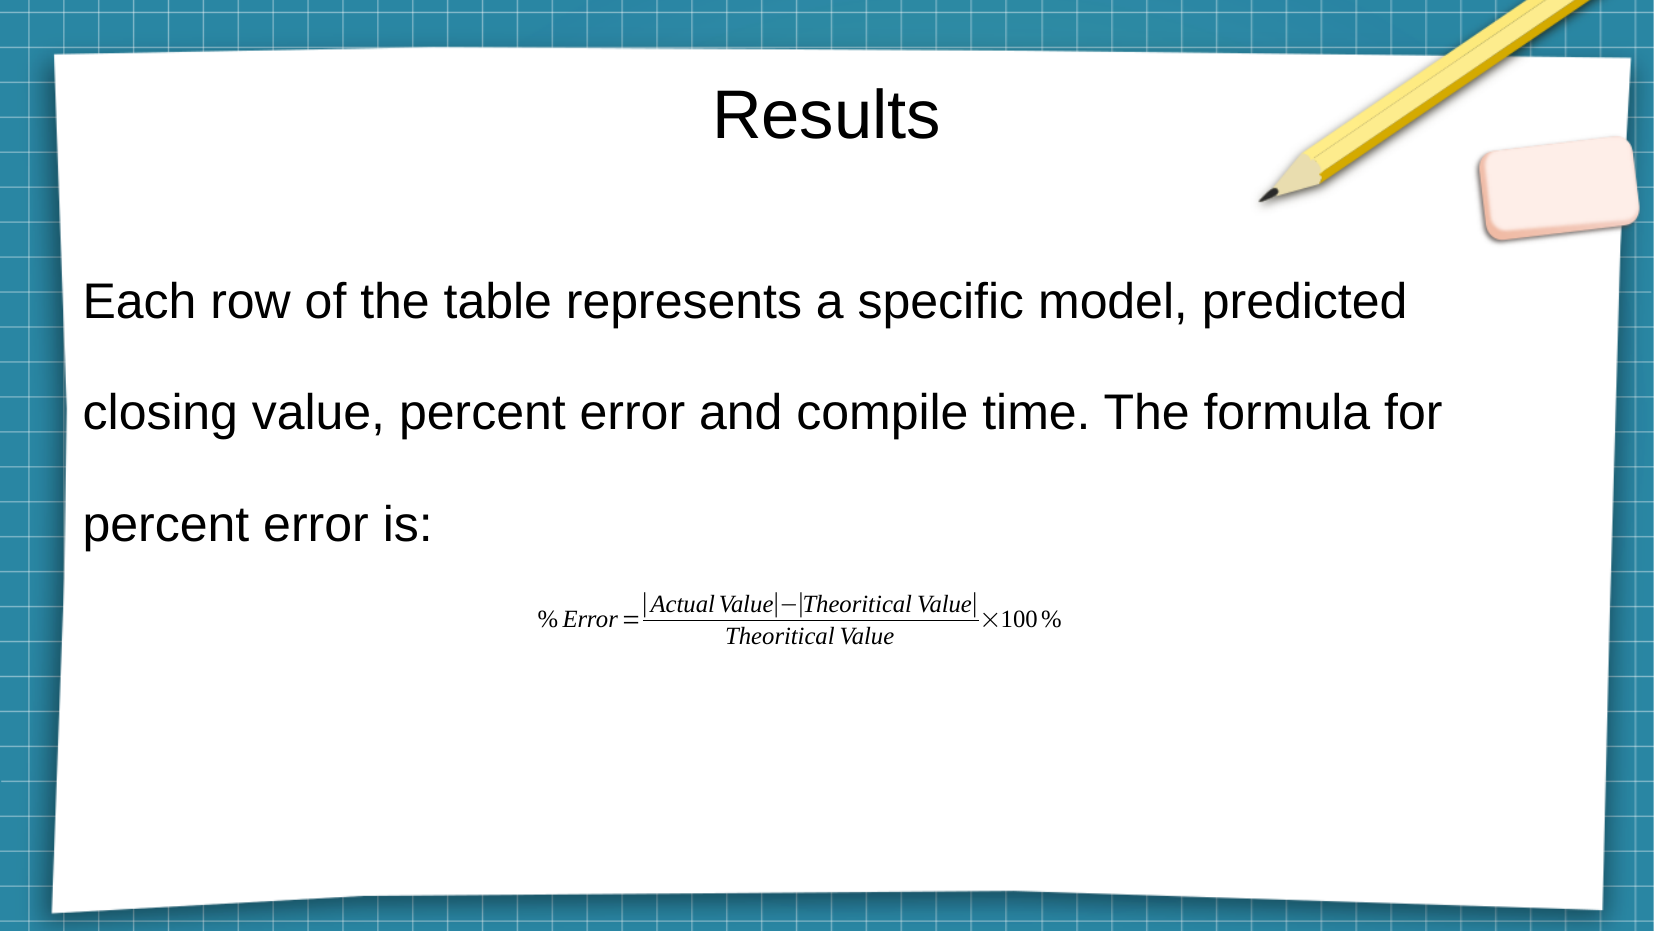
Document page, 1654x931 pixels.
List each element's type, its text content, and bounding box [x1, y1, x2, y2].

chart [531, 590, 1068, 650]
picture [0, 0, 1654, 931]
title Results [82, 37, 1571, 193]
list Each row of the table represents a specific model, predicted closing value, percent error and compile time. The formula for percent error is: [82, 217, 1571, 758]
